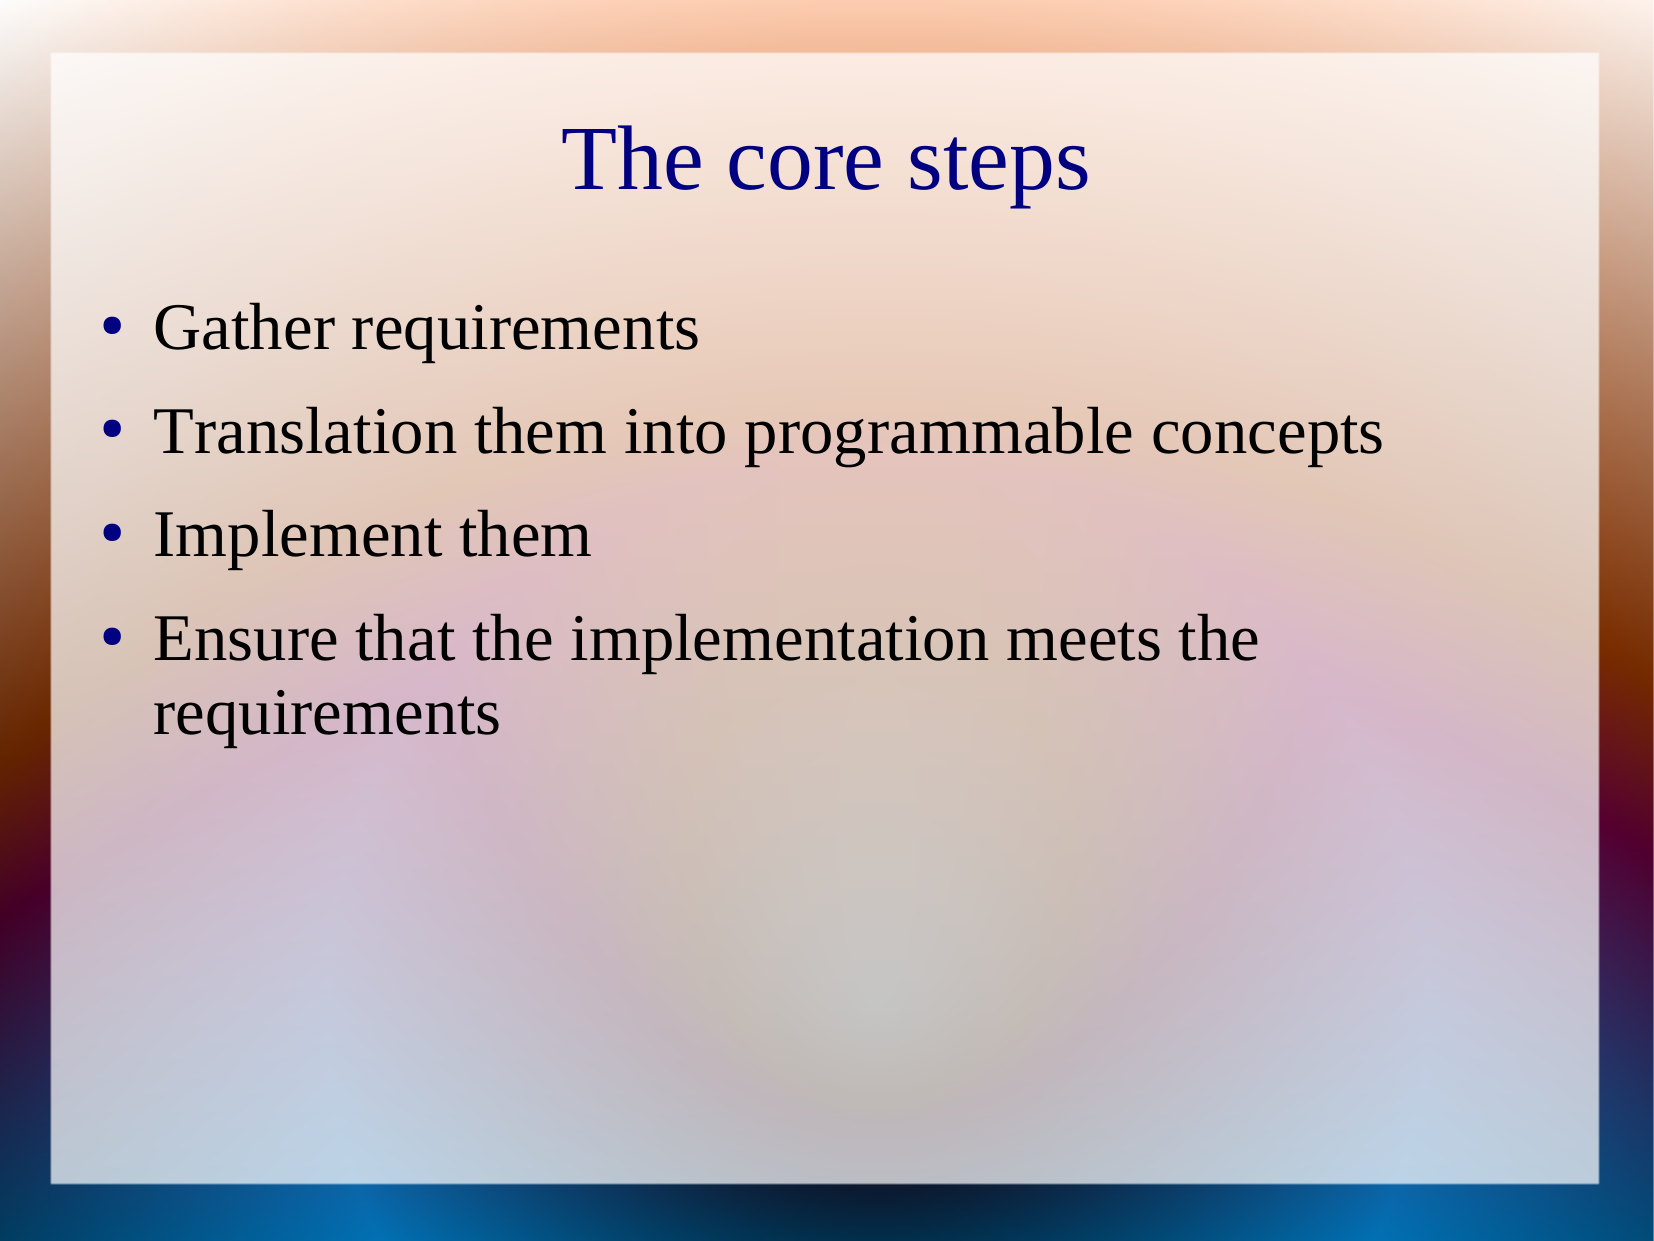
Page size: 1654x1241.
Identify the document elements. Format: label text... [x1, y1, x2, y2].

picture [0, 0, 1654, 1241]
title The core steps [82, 55, 1571, 263]
list Gather requirements Translation them into programmable concepts Implement them Ensure that the implementation meets the requirements [82, 290, 1571, 1010]
